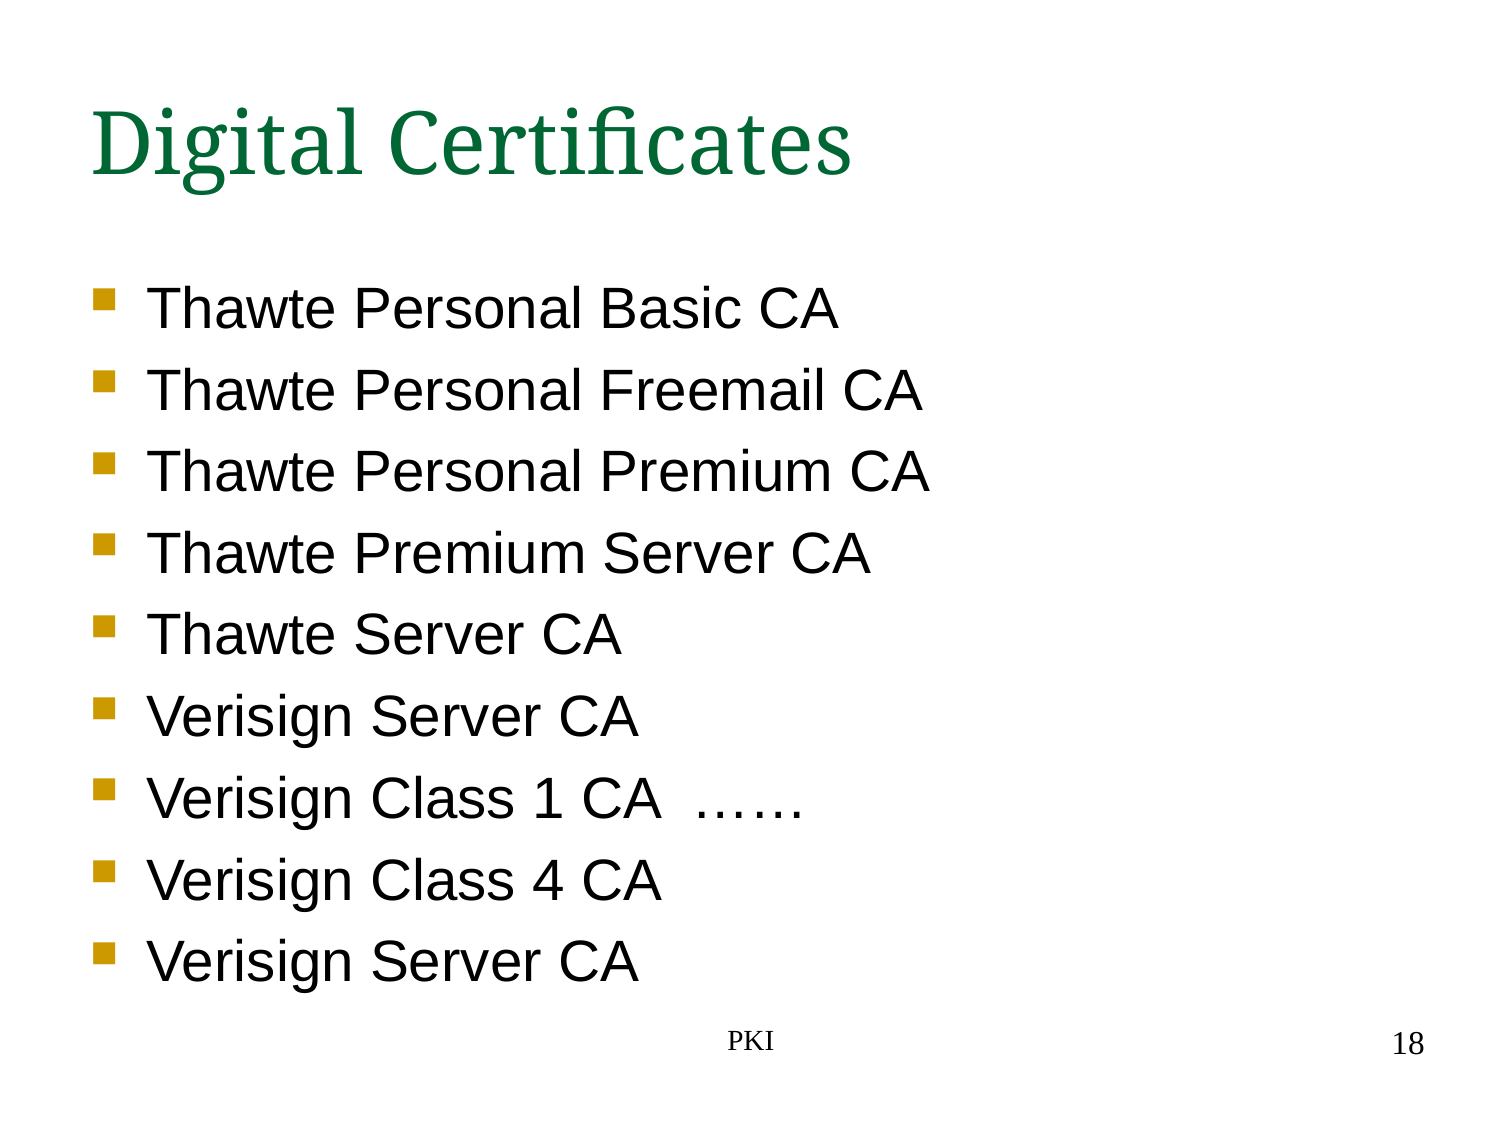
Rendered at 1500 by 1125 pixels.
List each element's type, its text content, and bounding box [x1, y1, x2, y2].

list Thawte Personal Basic CA Thawte Personal Freemail CA Thawte Personal Premium CA Thawte Premium Server CA Thawte Server CA Verisign Server CA Verisign Class 1 CA …… Verisign Class 4 CA Verisign Server CA [75, 262, 1425, 1006]
title Digital Certificates [75, 45, 1425, 233]
